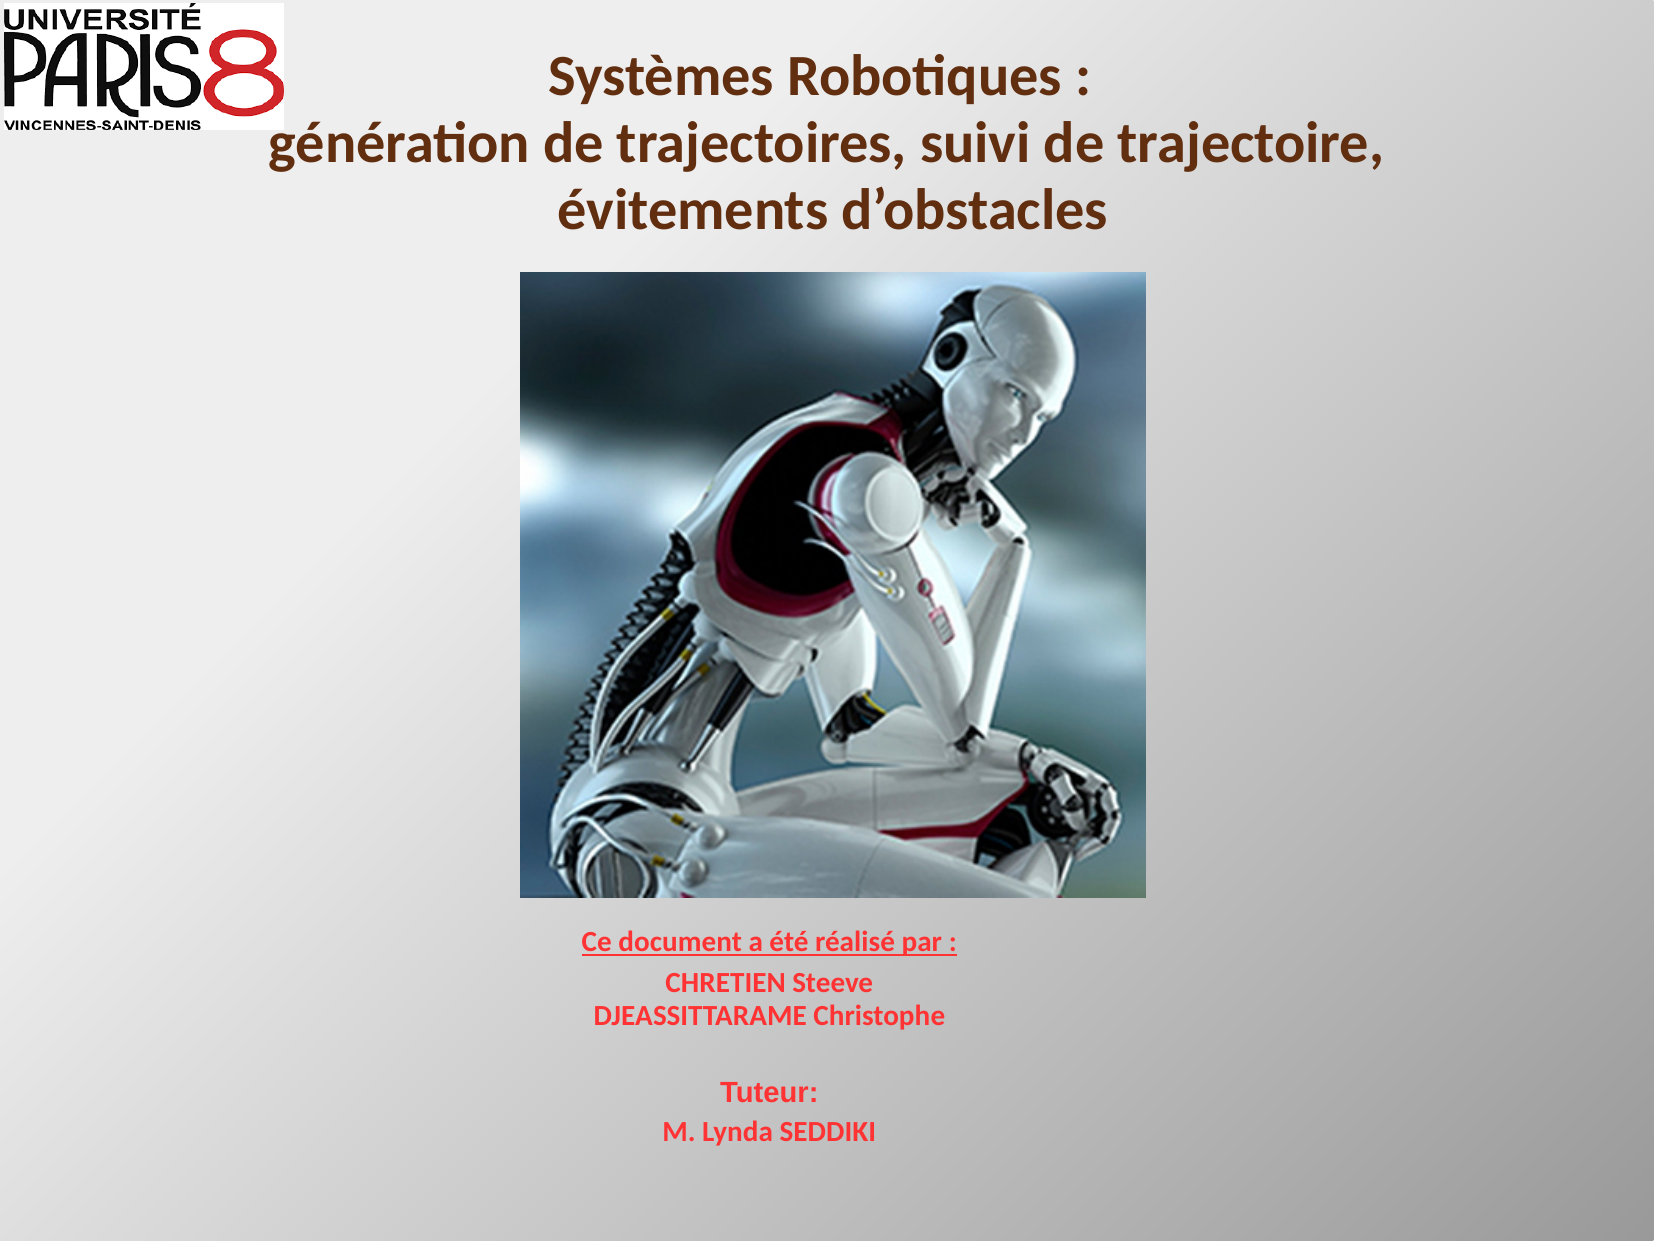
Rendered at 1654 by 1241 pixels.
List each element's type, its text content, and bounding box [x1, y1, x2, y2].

text_box Ce document a été réalisé par : CHRETIEN Steeve DJEASSITTARAME Christophe Tuteur: M. Lynda SEDDIKI [566, 911, 1075, 1238]
text_box Systèmes Robotiques : génération de trajectoires, suivi de trajectoire, évitements d’obstacles [254, 35, 1400, 286]
picture [4, 3, 284, 130]
picture [520, 286, 1146, 898]
